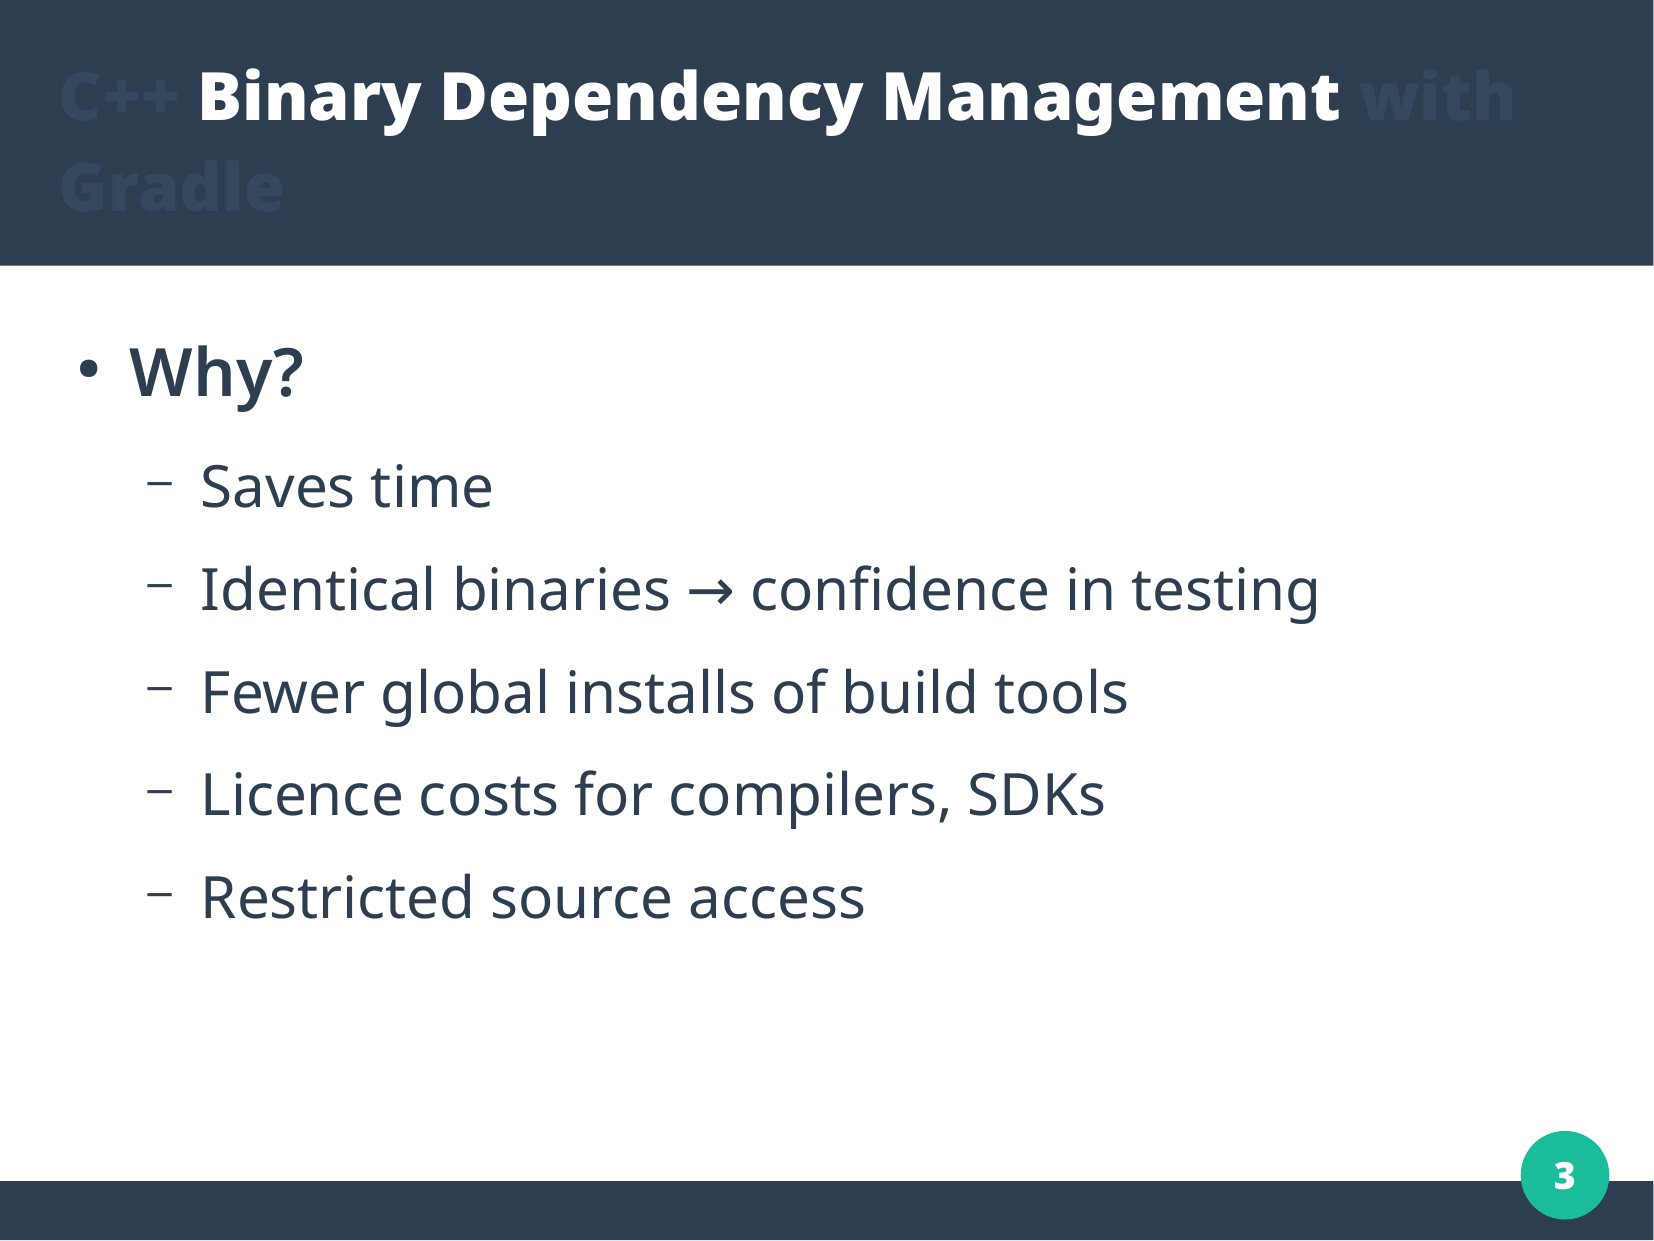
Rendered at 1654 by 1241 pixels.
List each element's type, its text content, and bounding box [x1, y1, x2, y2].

list Why? Saves time Identical binaries → confidence in testing Fewer global installs of build tools Licence costs for compilers, SDKs Restricted source access [59, 324, 1595, 1152]
title C++ Binary Dependency Management with Gradle [59, 49, 1595, 207]
